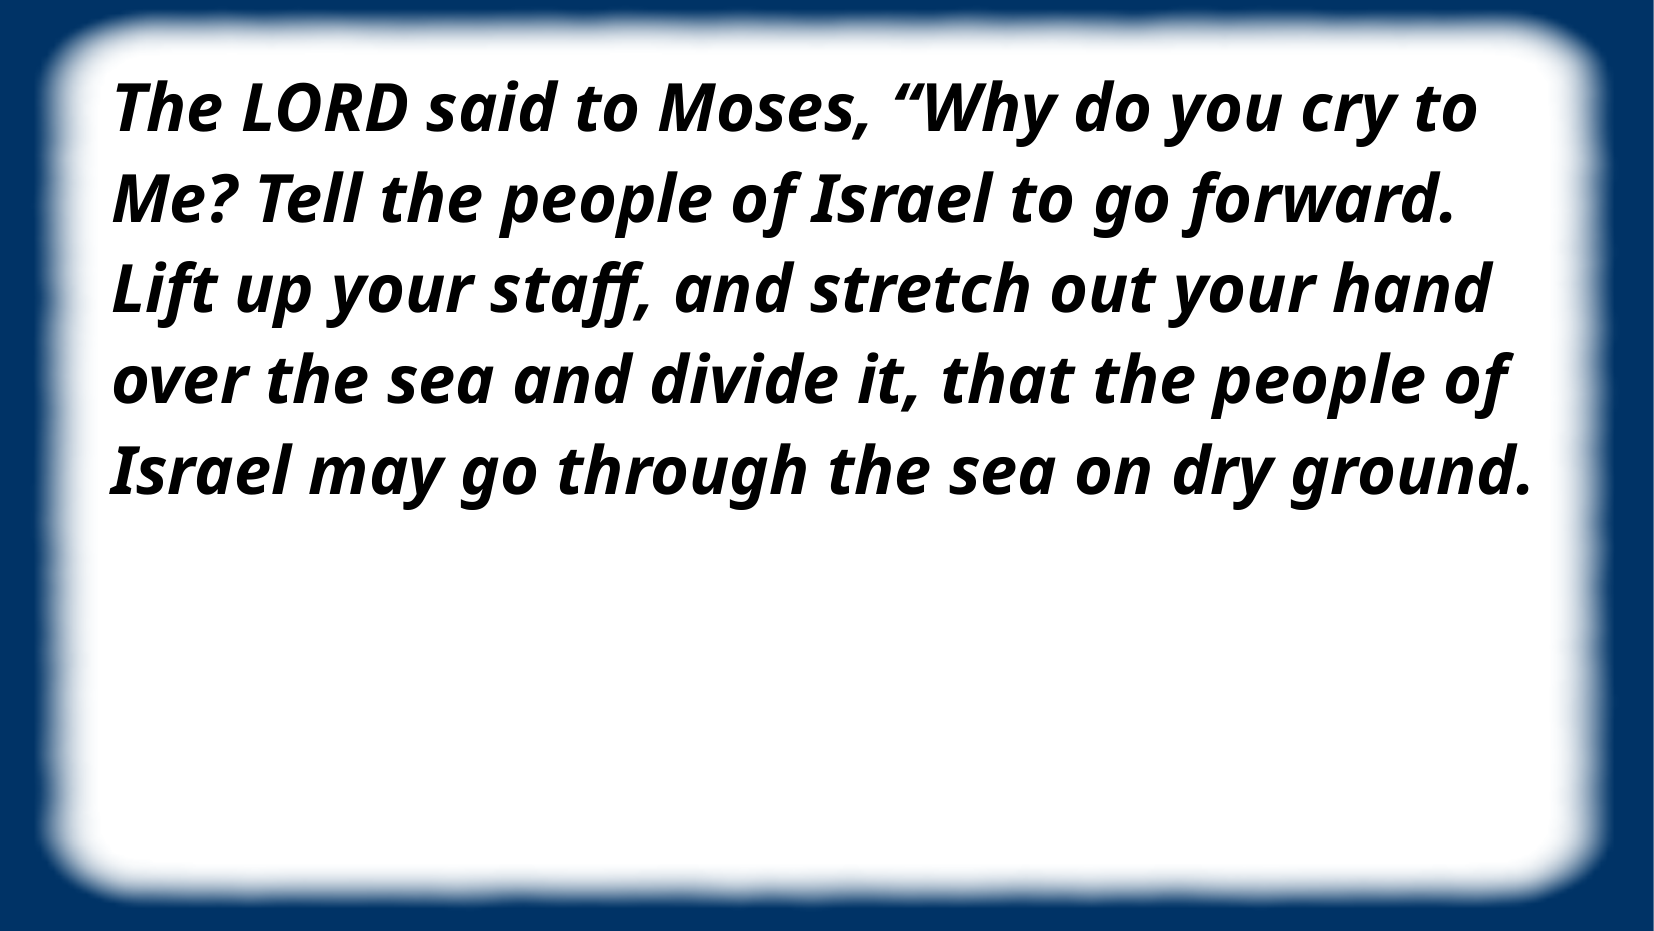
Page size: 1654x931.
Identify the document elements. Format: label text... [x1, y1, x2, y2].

text_box The Lord said to Moses, “Why do you cry to Me? Tell the people of Israel to go forward. Lift up your staff, and stretch out your hand over the sea and divide it, that the people of Israel may go through the sea on dry ground. [96, 52, 1561, 512]
picture [0, 0, 1654, 931]
